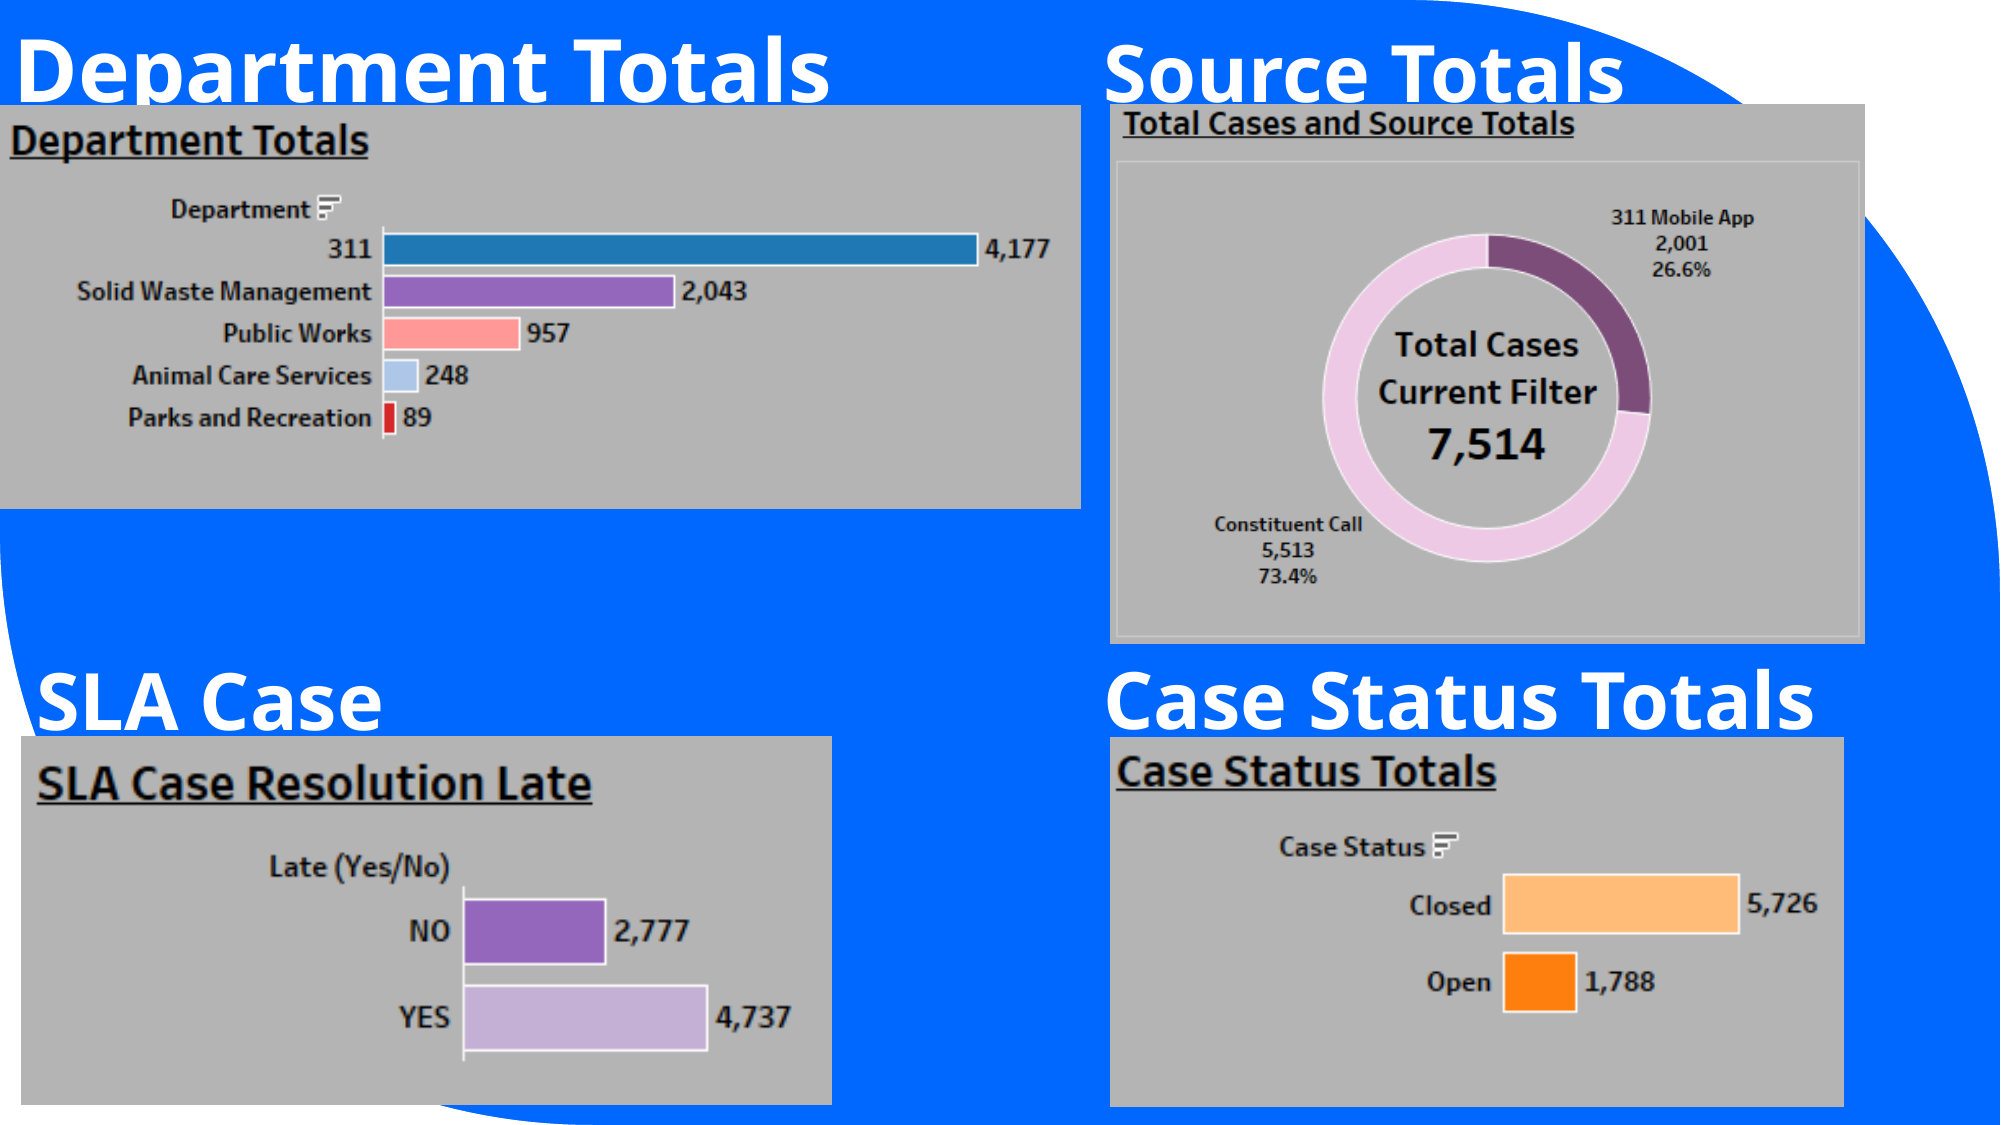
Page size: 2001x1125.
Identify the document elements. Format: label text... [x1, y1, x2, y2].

text_box SLA Case Resolution​​ [21, 643, 797, 736]
picture [0, 105, 1081, 509]
text_box Source Totals [1068, 16, 1968, 173]
picture [1110, 173, 1865, 644]
text_box Case Status Totals [1067, 643, 2000, 755]
title Department Totals [0, 15, 999, 105]
picture [1110, 737, 1844, 1107]
picture [21, 736, 832, 1105]
